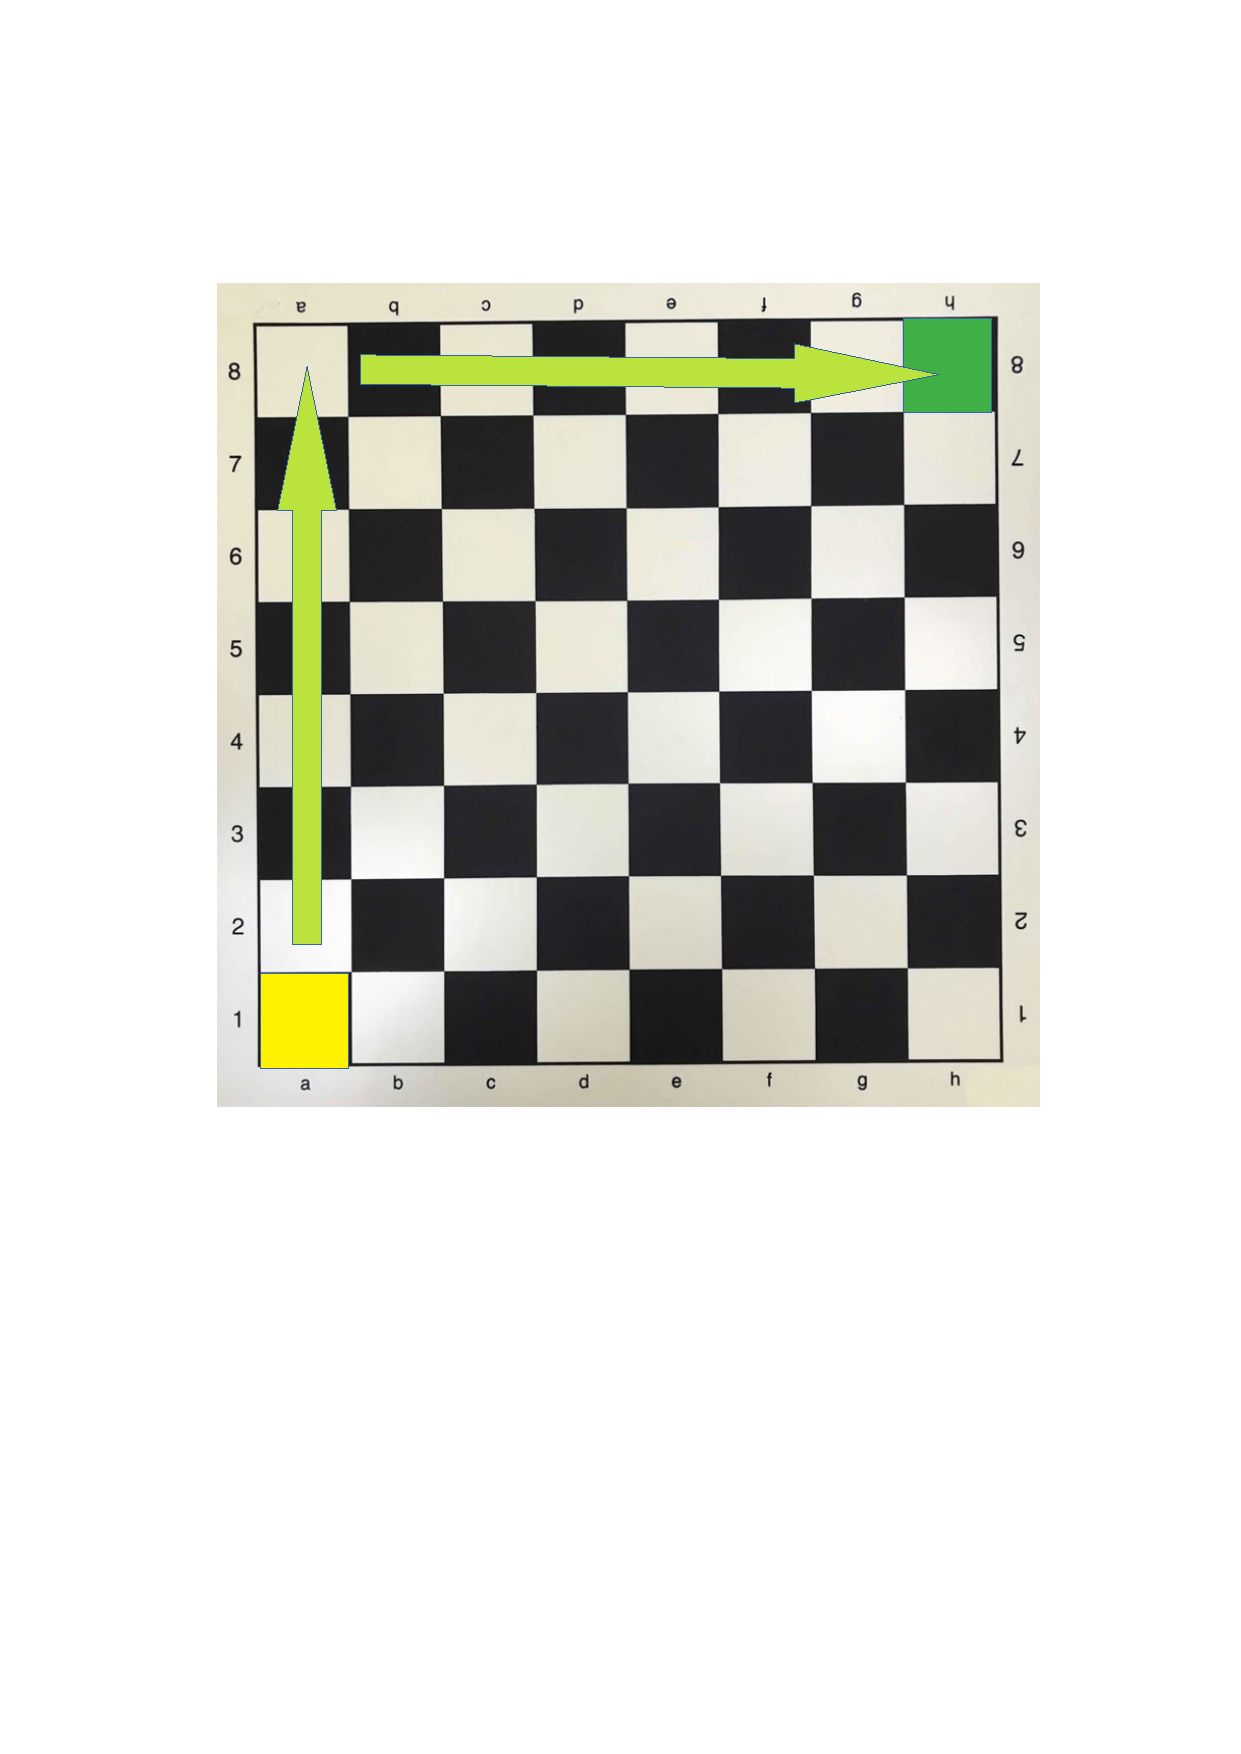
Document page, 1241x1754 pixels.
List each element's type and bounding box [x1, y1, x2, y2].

text_box [260, 973, 349, 1069]
picture [217, 283, 1040, 1107]
text_box [360, 318, 992, 413]
text_box [277, 366, 337, 945]
